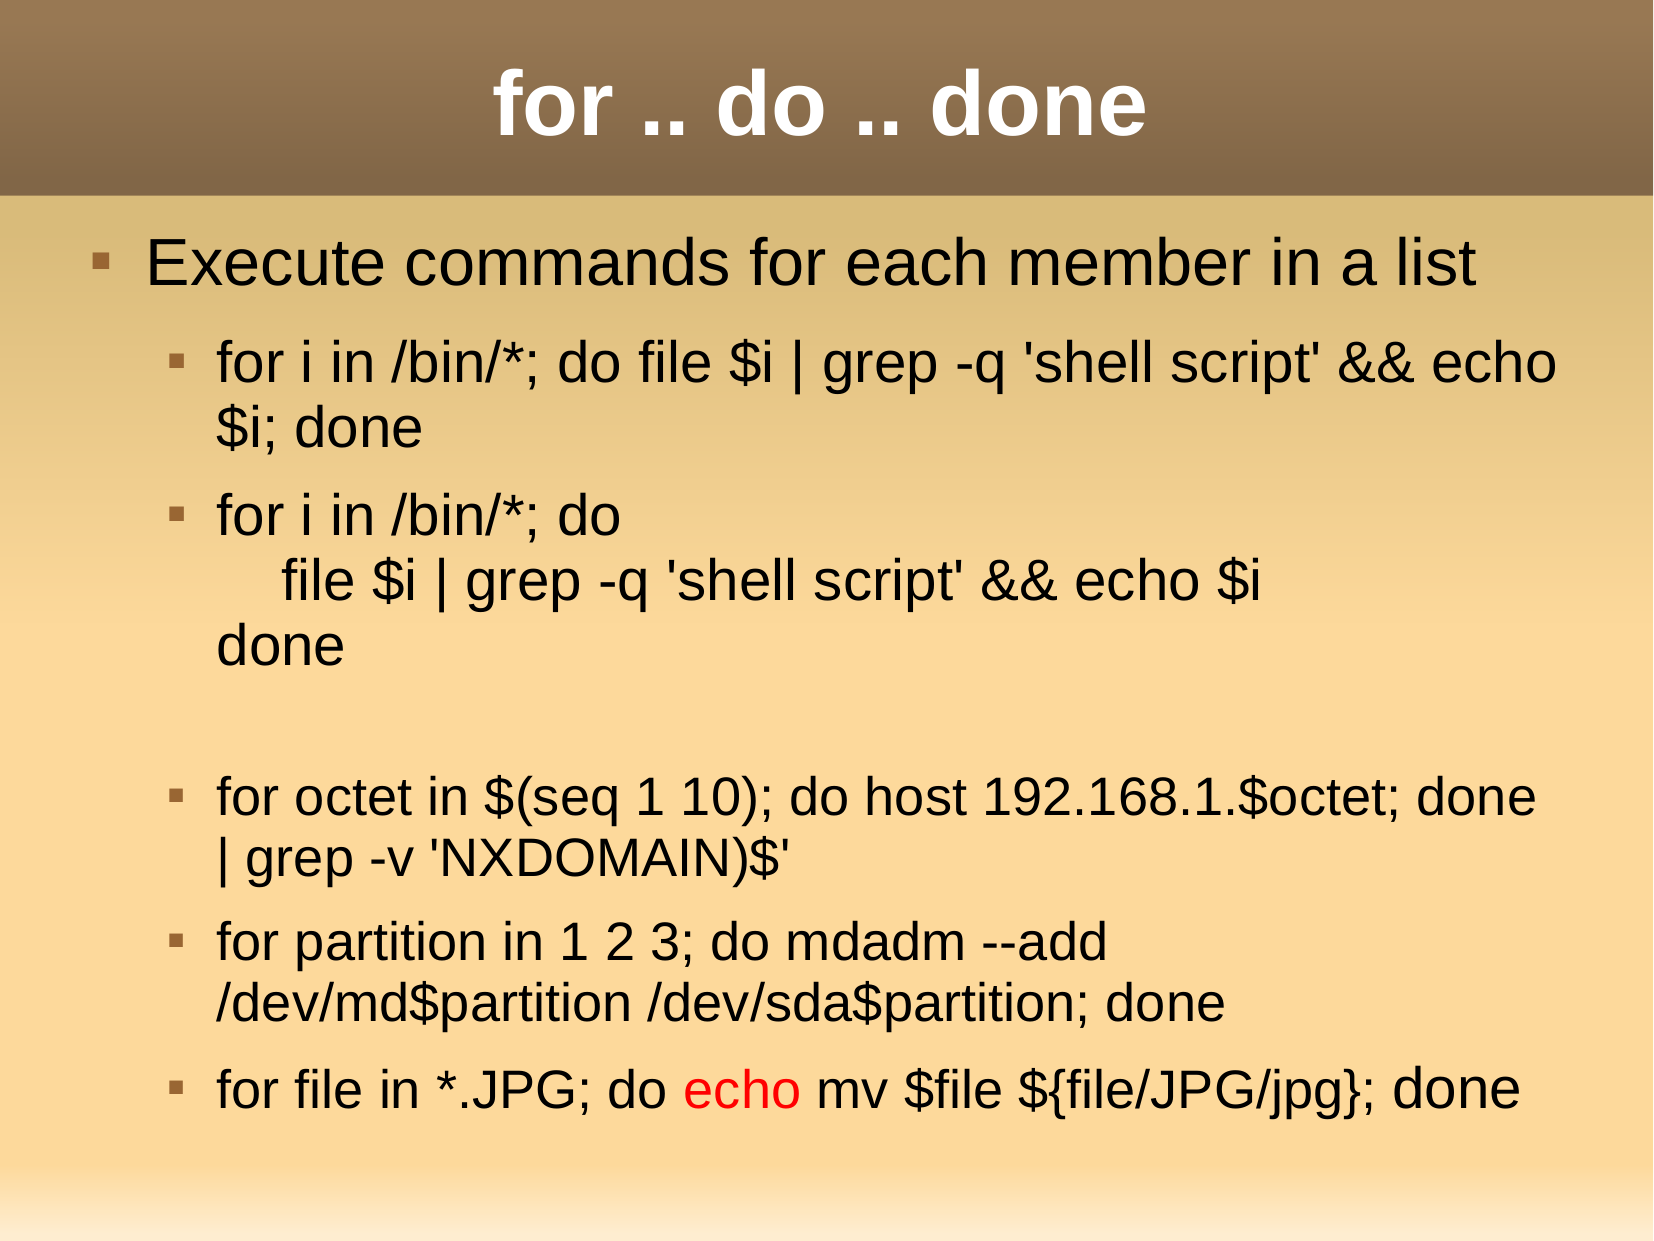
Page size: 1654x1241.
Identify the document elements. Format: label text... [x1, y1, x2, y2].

title for .. do .. done [76, 0, 1565, 208]
list Execute commands for each member in a list for i in /bin/*; do file $i | grep -q 'shell script' && echo $i; done for i in /bin/*; do file $i | grep -q 'shell script' && echo $i done for octet in $(seq 1 10); do host 192.168.1.$octet; done | grep -v 'NXDOMAIN)$' for partition in 1 2 3; do mdadm --add /dev/md$partition /dev/sda$partition; done for file in *.JPG; do echo mv $file ${file/JPG/jpg}; done [74, 225, 1563, 1154]
picture [0, 0, 1654, 1241]
